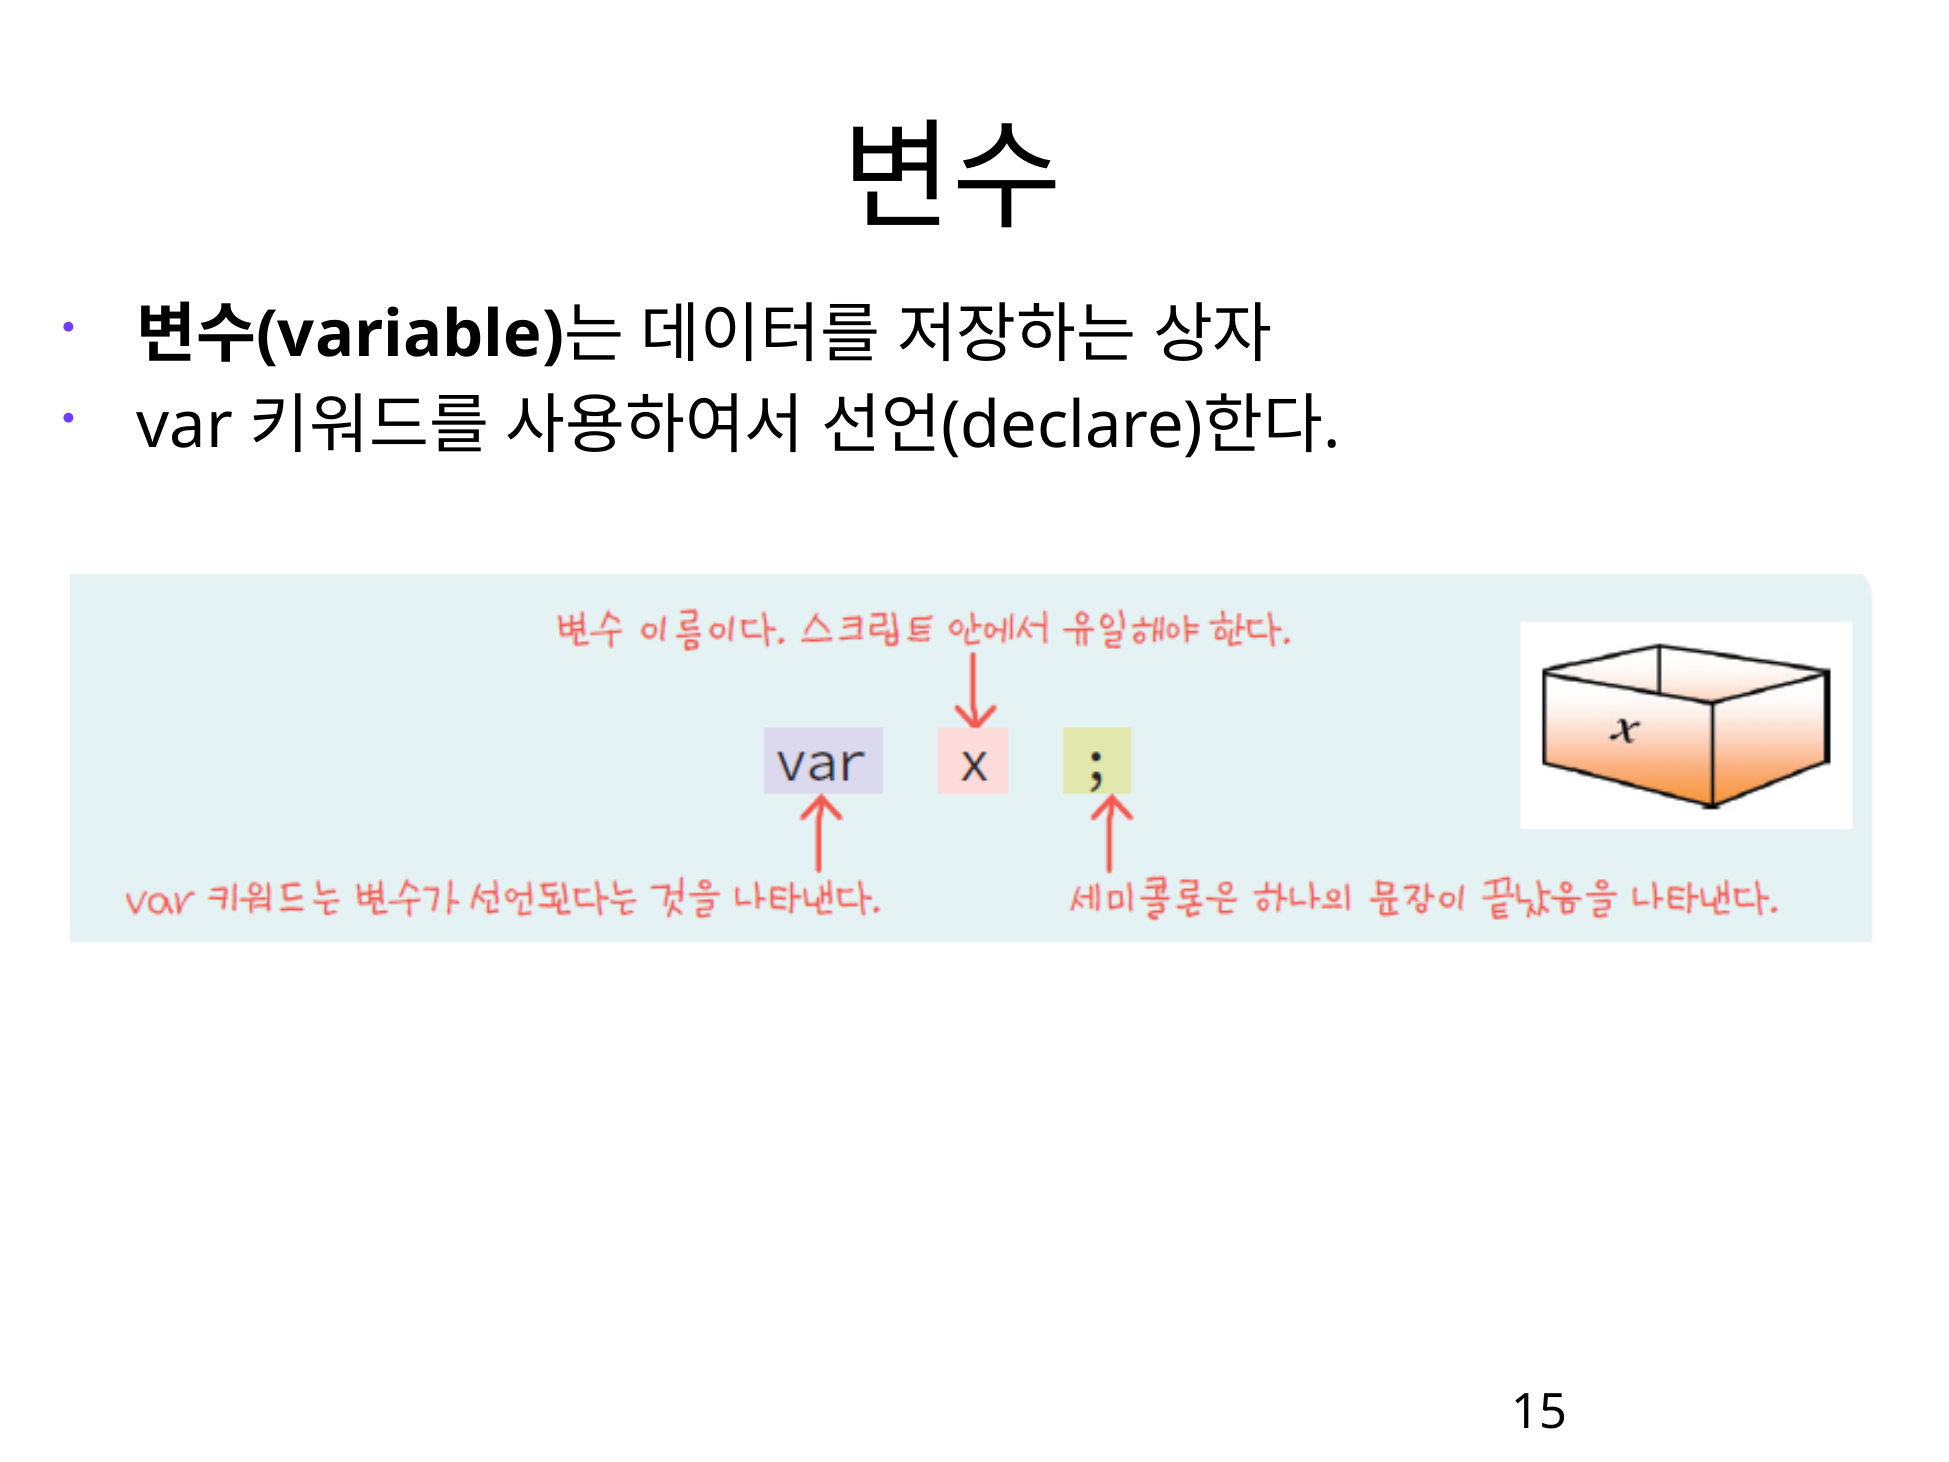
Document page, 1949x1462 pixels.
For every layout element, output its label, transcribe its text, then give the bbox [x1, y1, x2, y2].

title 변수 [156, 92, 1749, 255]
slide_number <숫자> [1496, 1372, 1899, 1462]
list 변수(variable)는 데이터를 저장하는 상자 var 키워드를 사용하여서 선언(declare)한다. [48, 284, 1897, 1343]
picture [70, 574, 1875, 942]
